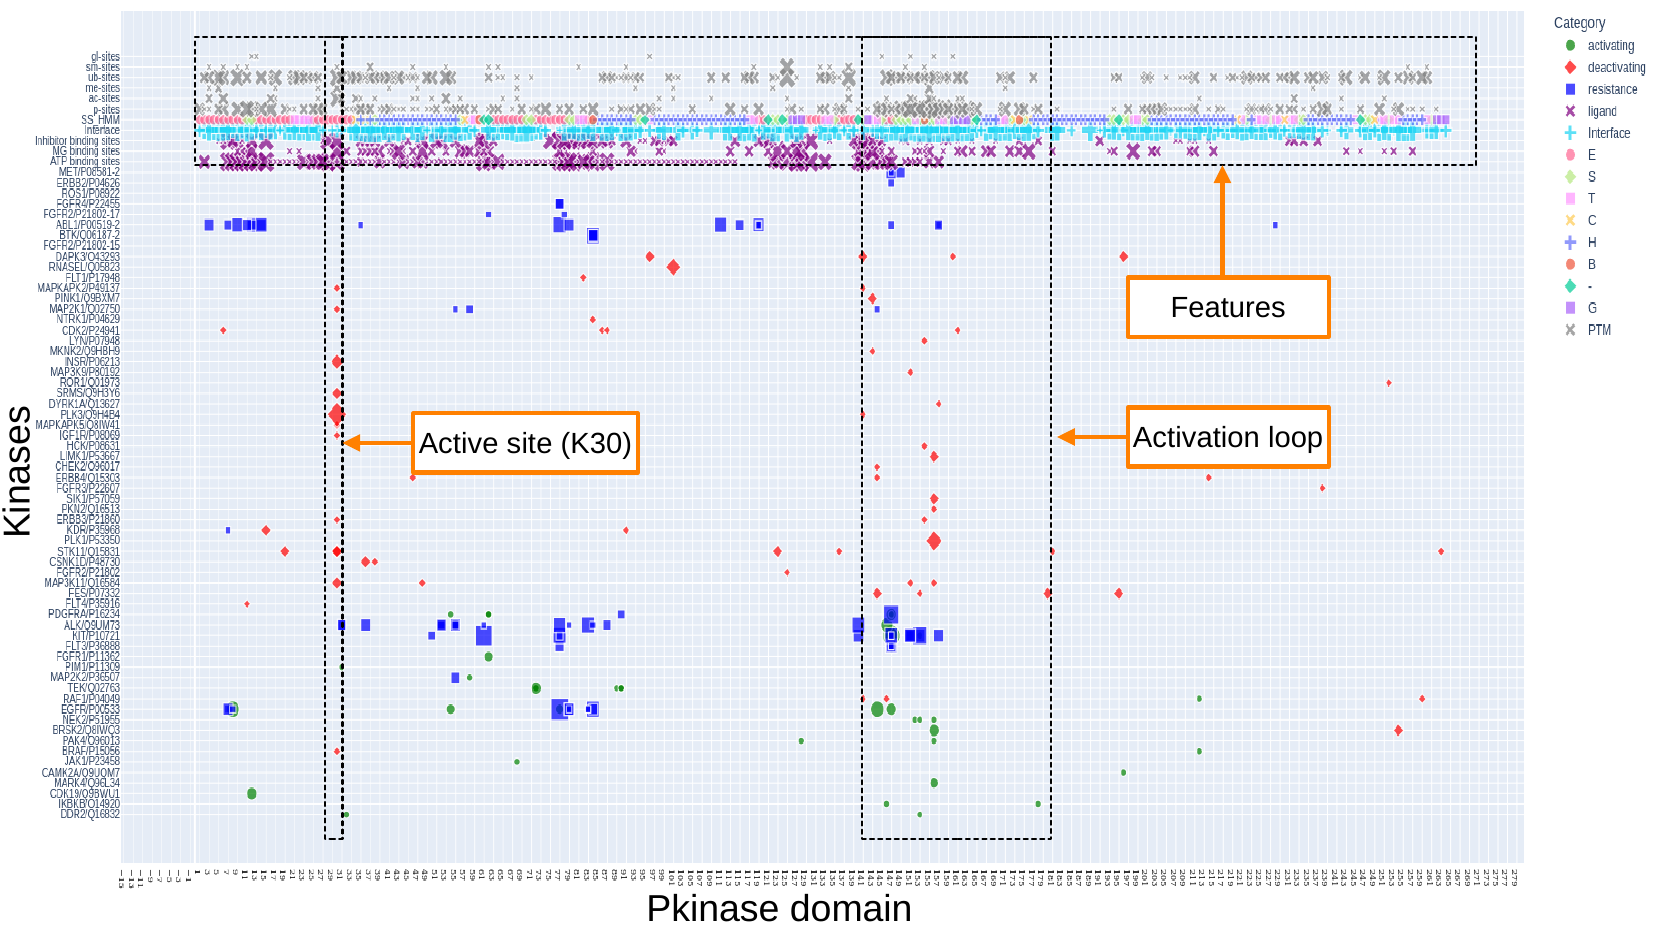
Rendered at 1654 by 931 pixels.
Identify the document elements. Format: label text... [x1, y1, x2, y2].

text_box Activation loop [1127, 407, 1329, 467]
text_box Pkinase domain [614, 879, 945, 931]
text_box Features [1127, 277, 1329, 337]
text_box Kinases [0, 307, 46, 638]
text_box Active site (K30) [413, 413, 638, 473]
picture [23, 11, 1654, 898]
